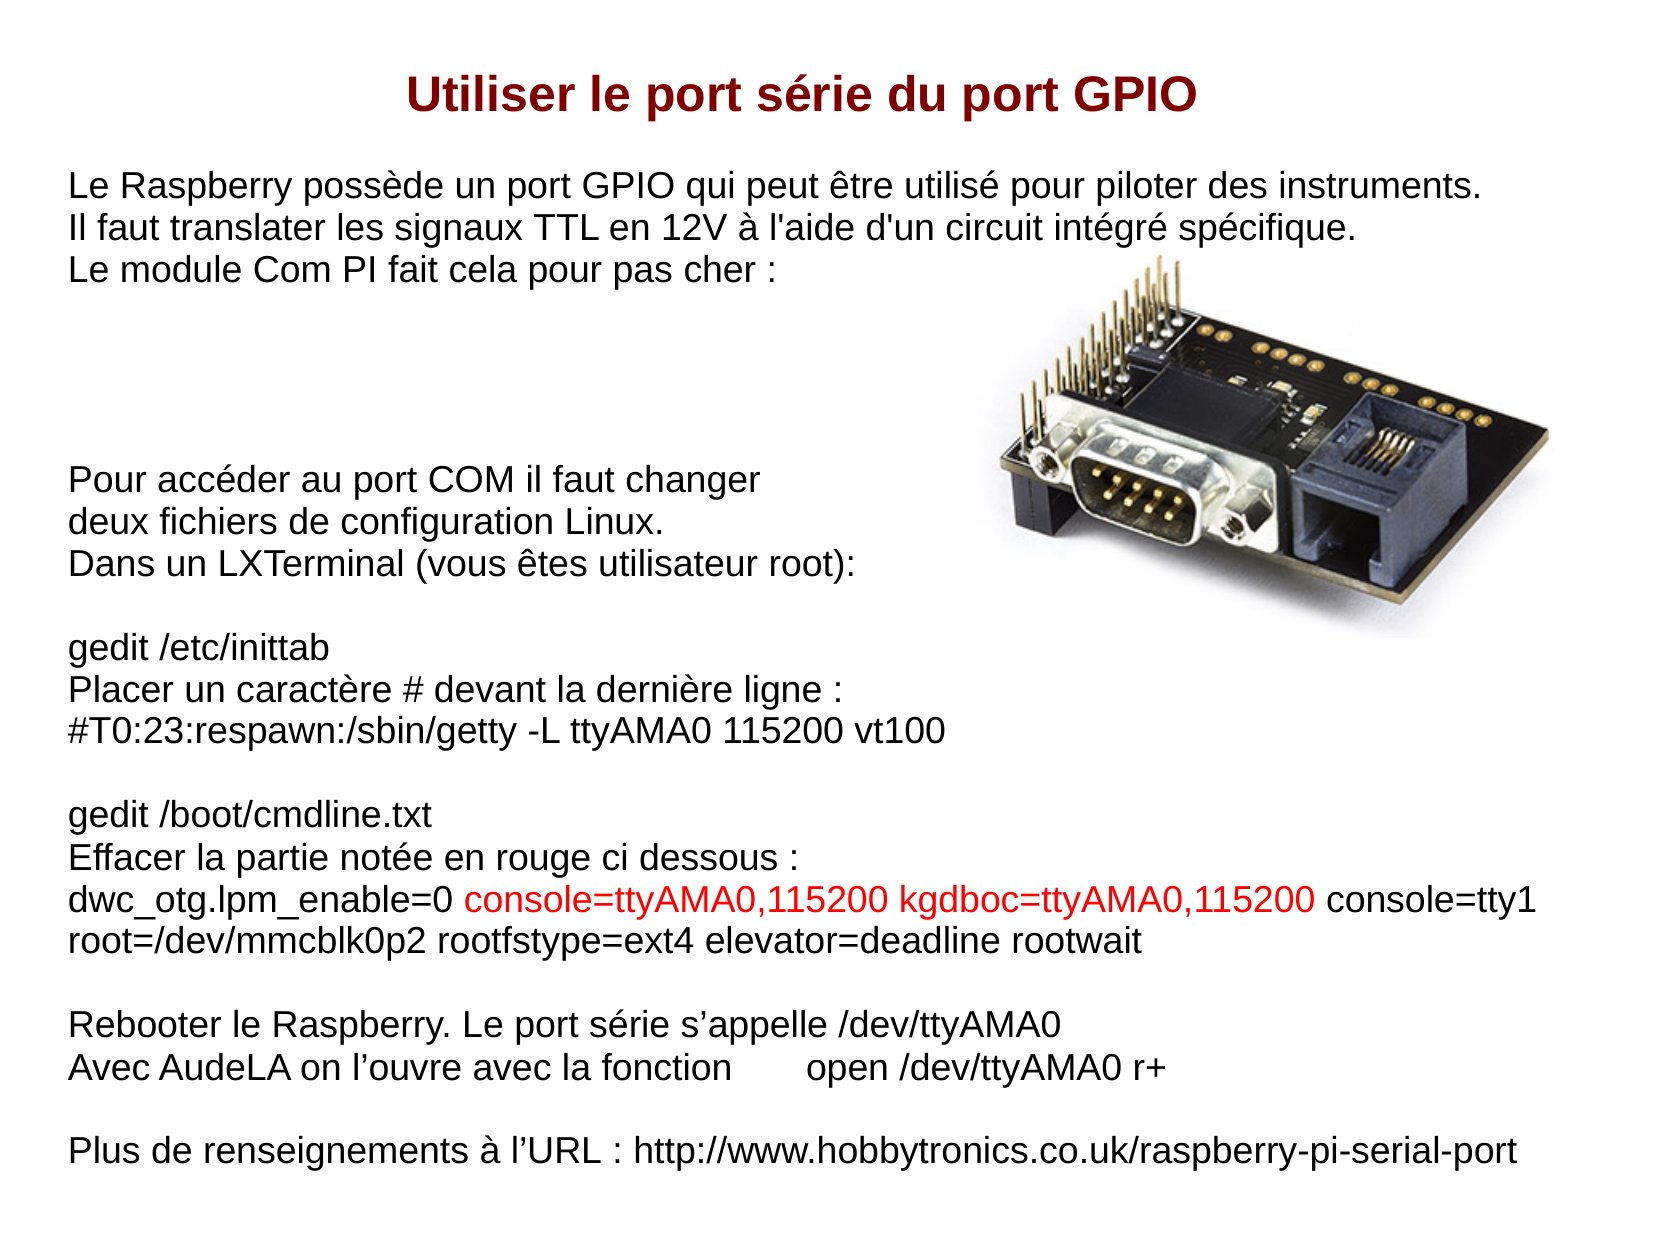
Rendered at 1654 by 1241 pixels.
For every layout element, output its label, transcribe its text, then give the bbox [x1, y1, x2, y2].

text_box Utiliser le port série du port GPIO Le Raspberry possède un port GPIO qui peut être utilisé pour piloter des instruments. Il faut translater les signaux TTL en 12V à l'aide d'un circuit intégré spécifique. Le module Com PI fait cela pour pas cher : Pour accéder au port COM il faut changer deux fichiers de configuration Linux. Dans un LXTerminal (vous êtes utilisateur root): gedit /etc/inittab Placer un caractère # devant la dernière ligne : #T0:23:respawn:/sbin/getty -L ttyAMA0 115200 vt100 gedit /boot/cmdline.txt Effacer la partie notée en rouge ci dessous : dwc_otg.lpm_enable=0 console=ttyAMA0,115200 kgdboc=ttyAMA0,115200 console=tty1 root=/dev/mmcblk0p2 rootfstype=ext4 elevator=deadline rootwait Rebooter le Raspberry. Le port série s’appelle /dev/ttyAMA0 Avec AudeLA on l’ouvre avec la fonction open /dev/ttyAMA0 r+ Plus de renseignements à l’URL : http://www.hobbytronics.co.uk/raspberry-pi-serial-port [53, 59, 1561, 1183]
picture [976, 251, 1565, 638]
